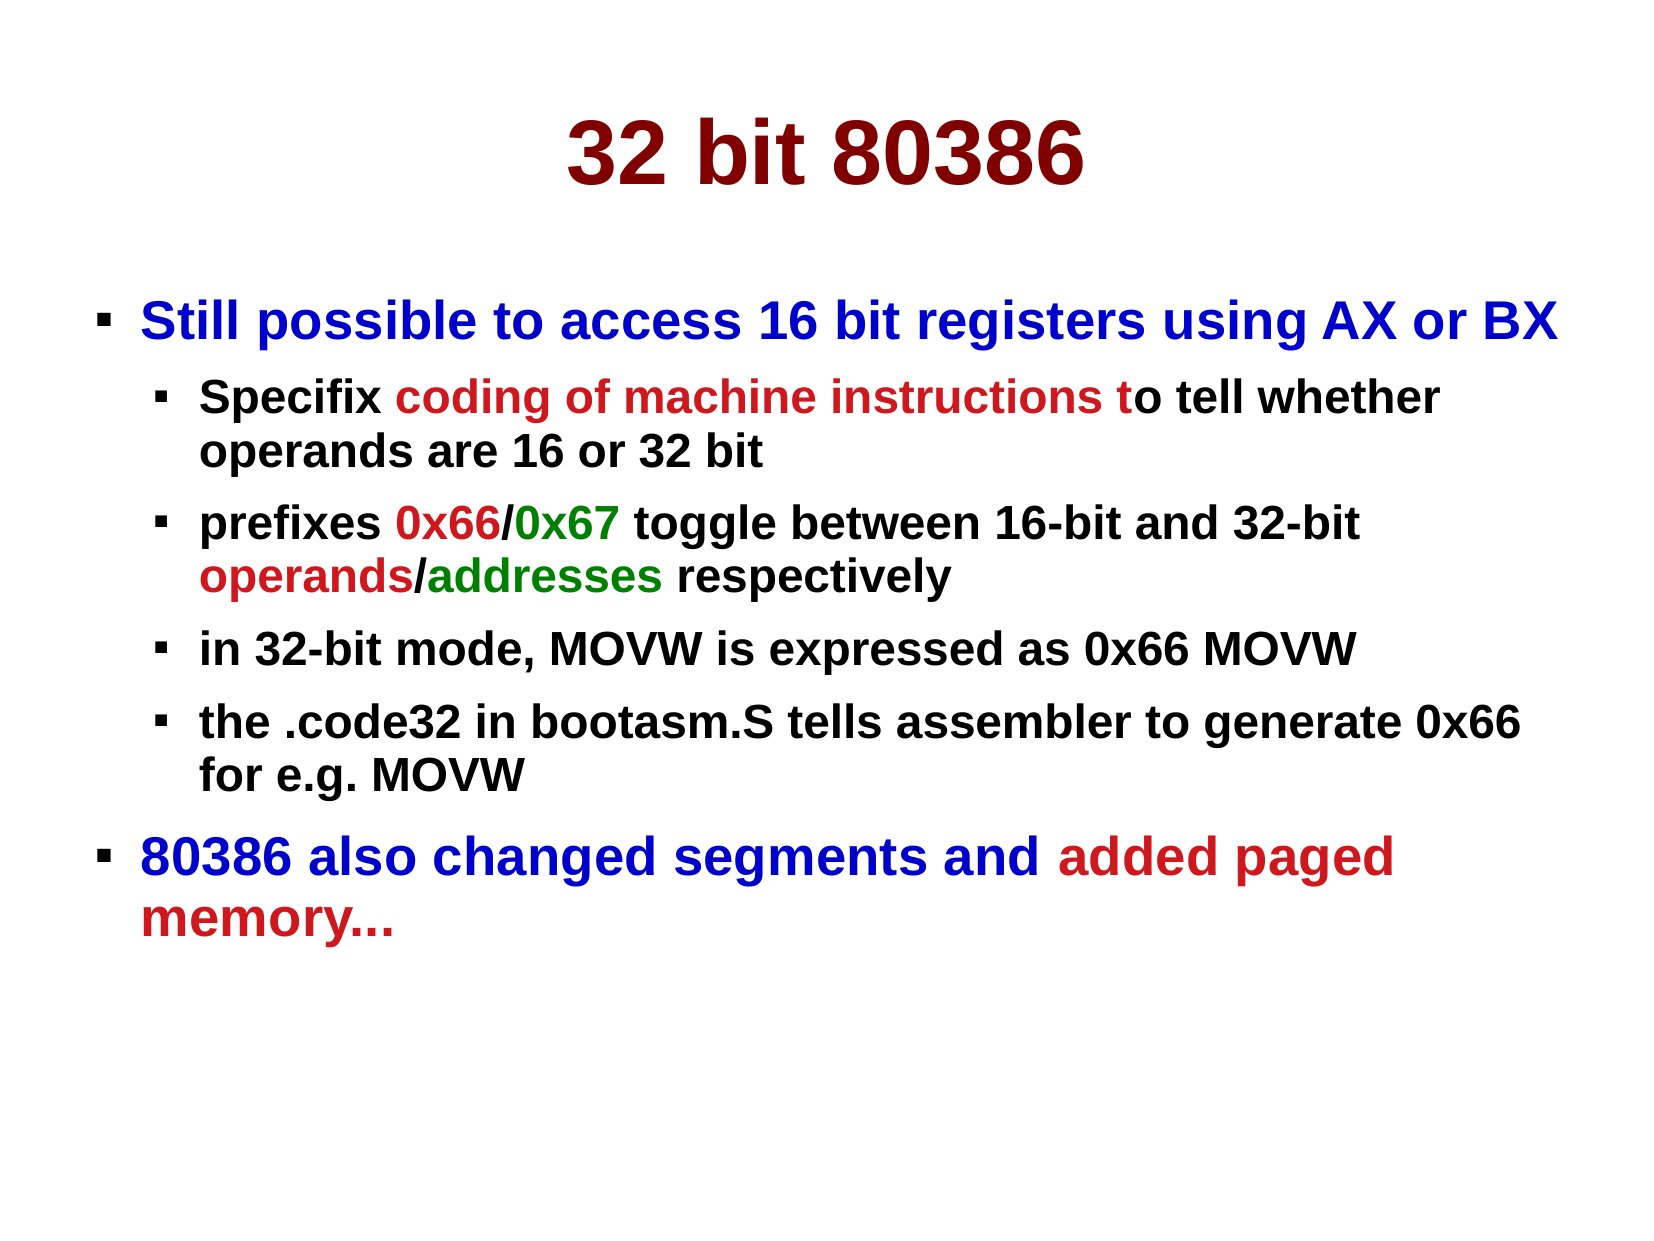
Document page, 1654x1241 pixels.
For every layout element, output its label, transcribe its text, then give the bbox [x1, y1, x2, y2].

title 32 bit 80386 [82, 49, 1571, 257]
list Still possible to access 16 bit registers using AX or BX Specifix coding of machine instructions to tell whether operands are 16 or 32 bit prefixes 0x66/0x67 toggle between 16-bit and 32-bit operands/addresses respectively in 32-bit mode, MOVW is expressed as 0x66 MOVW the .code32 in bootasm.S tells assembler to generate 0x66 for e.g. MOVW 80386 also changed segments and added paged memory... [82, 290, 1571, 1010]
